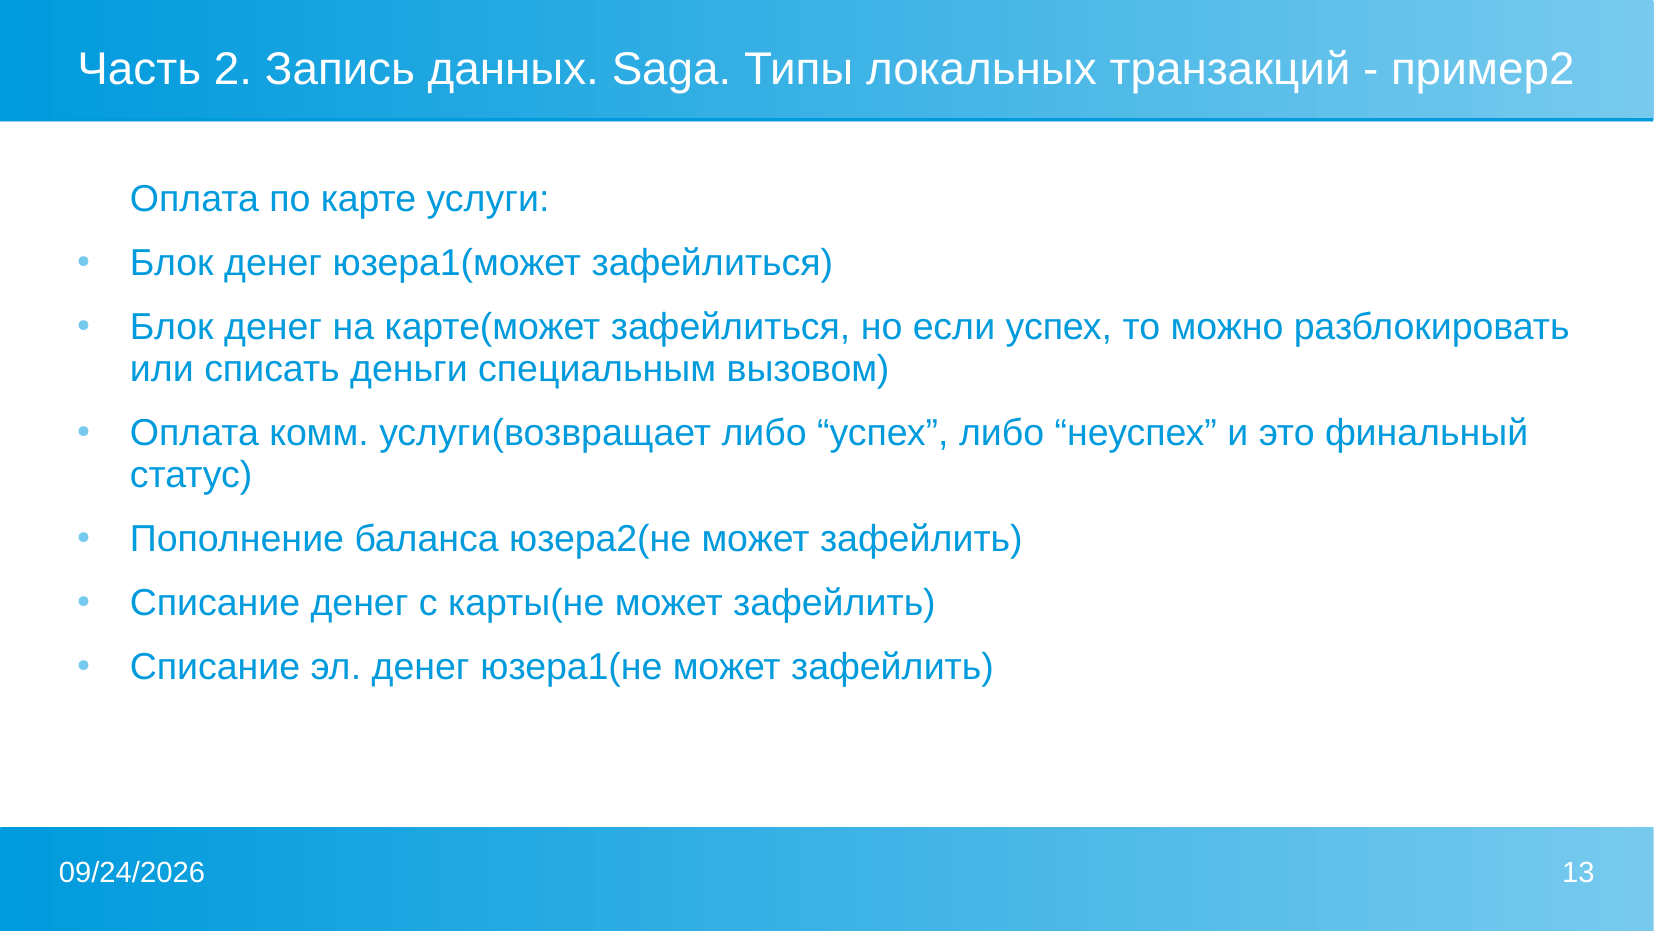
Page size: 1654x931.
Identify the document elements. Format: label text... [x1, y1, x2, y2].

title Часть 2. Запись данных. Saga. Типы локальных транзакций - пример2 [59, 29, 1595, 108]
list Оплата по карте услуги: Блок денег юзера1(может зафейлиться) Блок денег на карте(может зафейлиться, но если успех, то можно разблокировать или списать деньги специальным вызовом) Оплата комм. услуги(возвращает либо “успех”, либо “неуспех” и это финальный статус) Пополнение баланса юзера2(не может зафейлить) Списание денег с карты(не может зафейлить) Списание эл. денег юзера1(не может зафейлить) [59, 177, 1595, 768]
